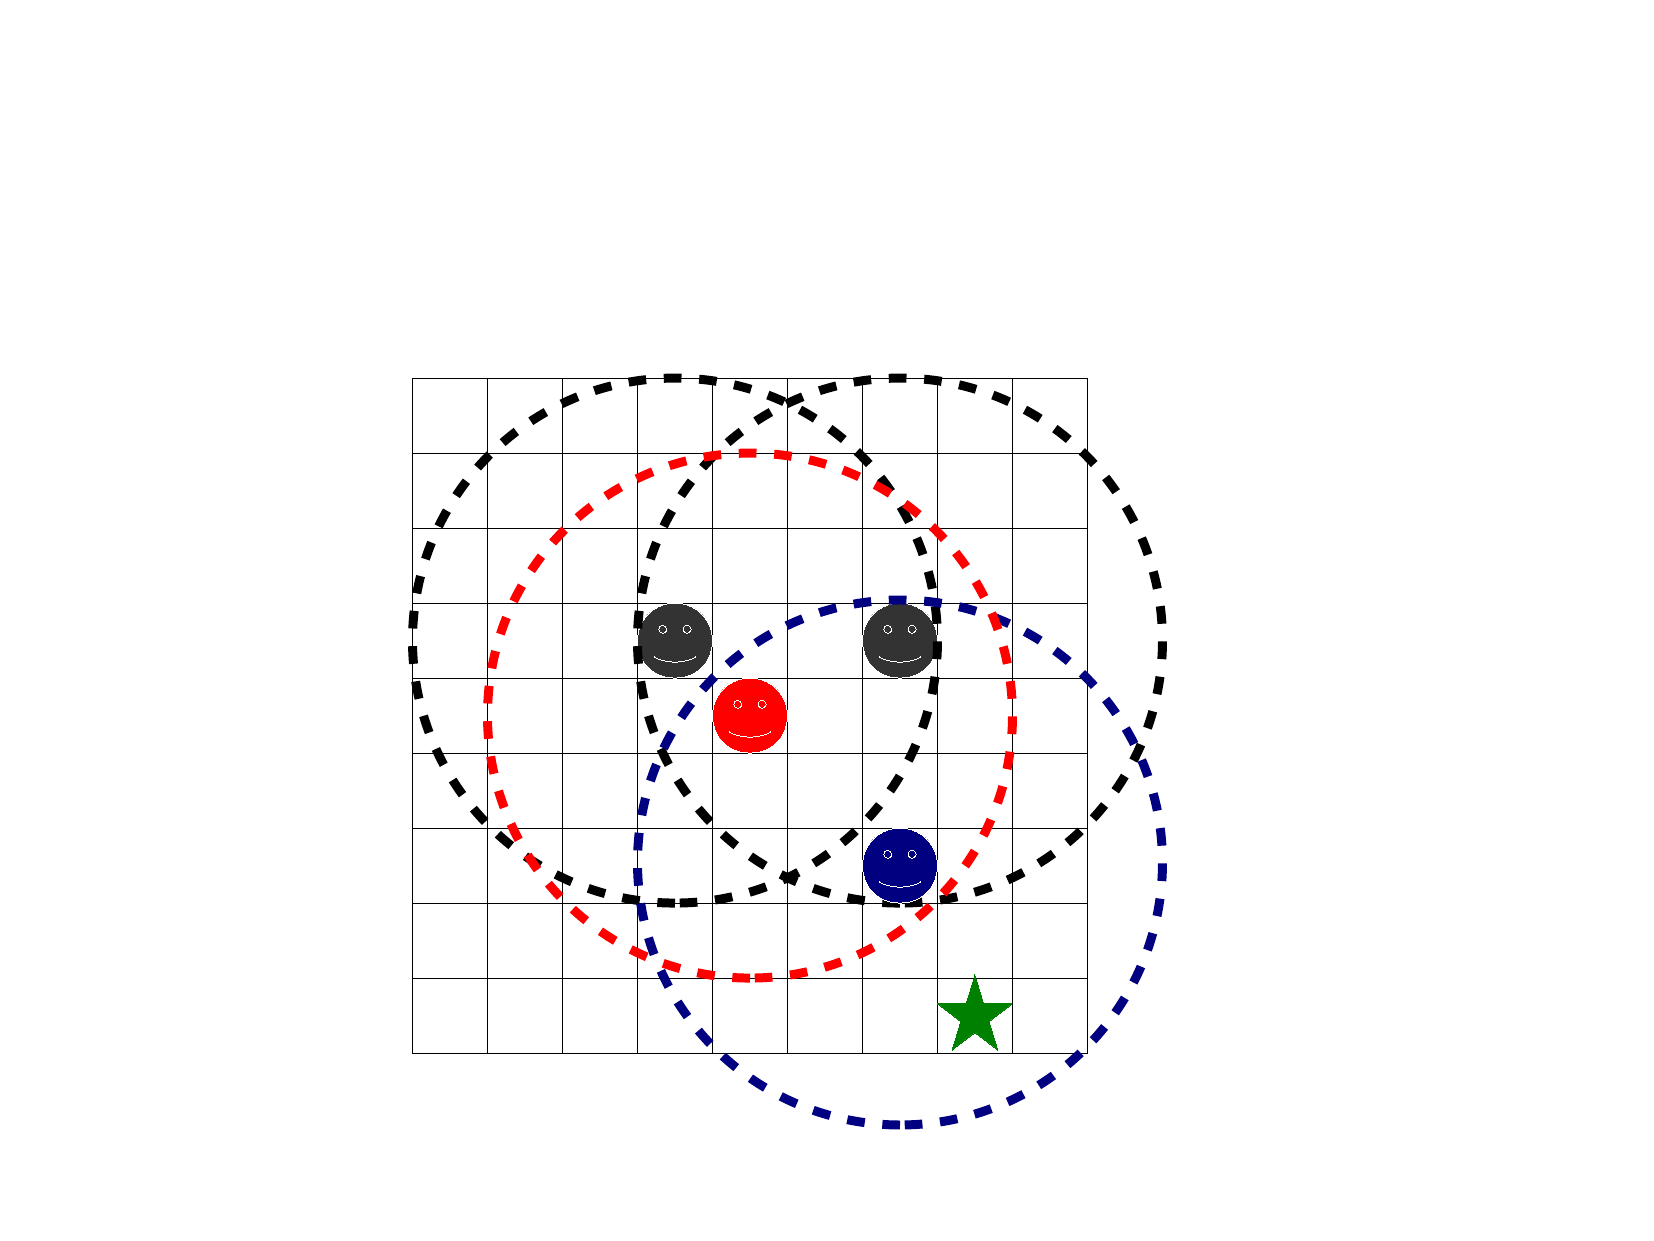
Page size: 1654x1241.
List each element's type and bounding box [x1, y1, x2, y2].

text_box [412, 378, 1088, 1054]
